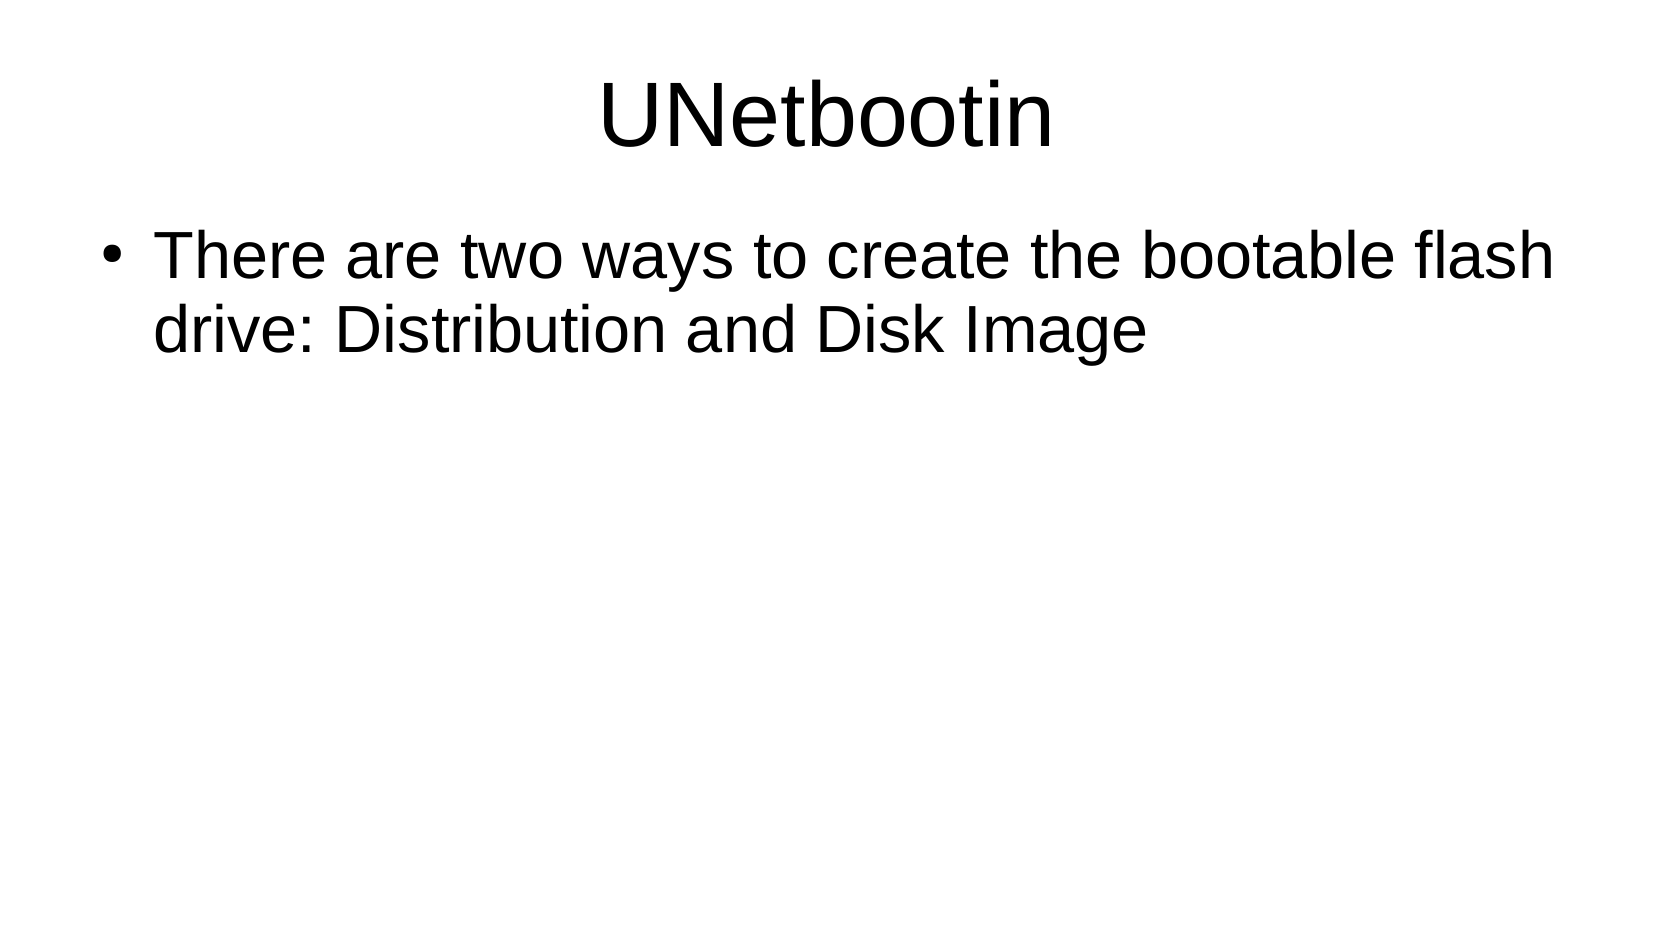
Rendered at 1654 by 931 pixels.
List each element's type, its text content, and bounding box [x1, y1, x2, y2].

list There are two ways to create the bootable flash drive: Distribution and Disk Image [82, 217, 1571, 758]
title UNetbootin [82, 37, 1571, 193]
